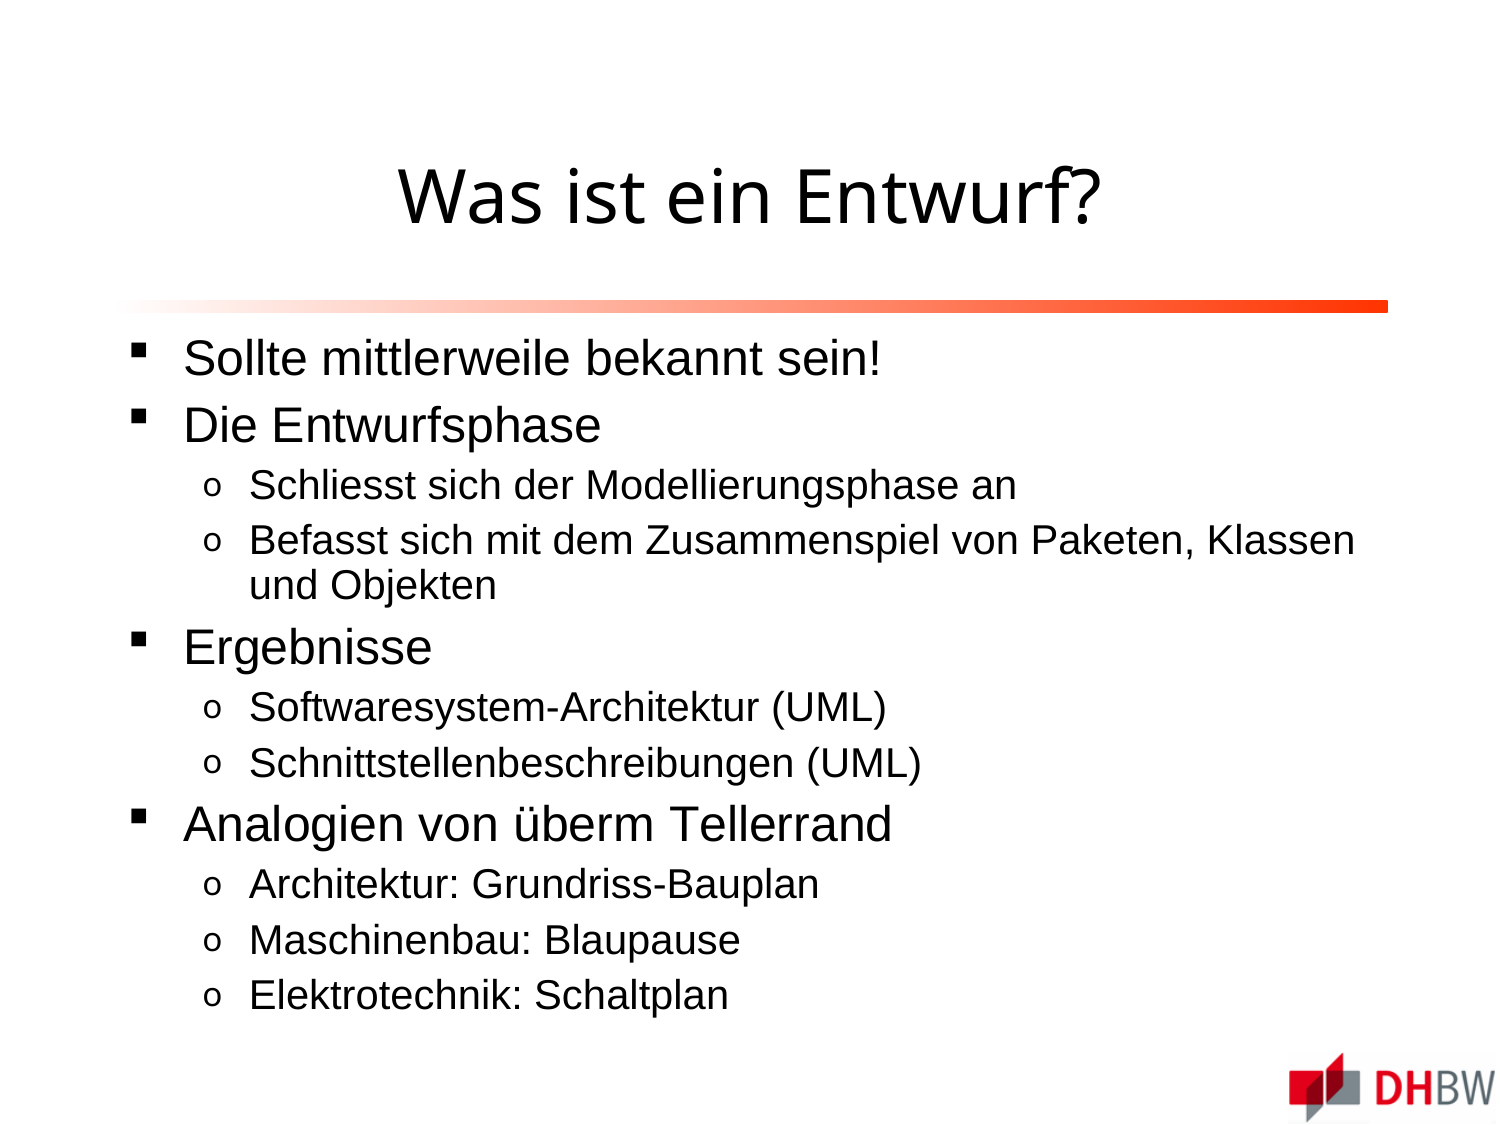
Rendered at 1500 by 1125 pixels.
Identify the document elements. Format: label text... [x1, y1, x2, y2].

list Sollte mittlerweile bekannt sein! Die Entwurfsphase Schliesst sich der Modellierungsphase an Befasst sich mit dem Zusammenspiel von Paketen, Klassen und Objekten Ergebnisse Softwaresystem-Architektur (UML) Schnittstellenbeschreibungen (UML) Analogien von überm Tellerrand Architektur: Grundriss-Bauplan Maschinenbau: Blaupause Elektrotechnik: Schaltplan [112, 324, 1388, 1051]
title Was ist ein Entwurf? [112, 99, 1388, 288]
picture [1288, 1051, 1496, 1124]
